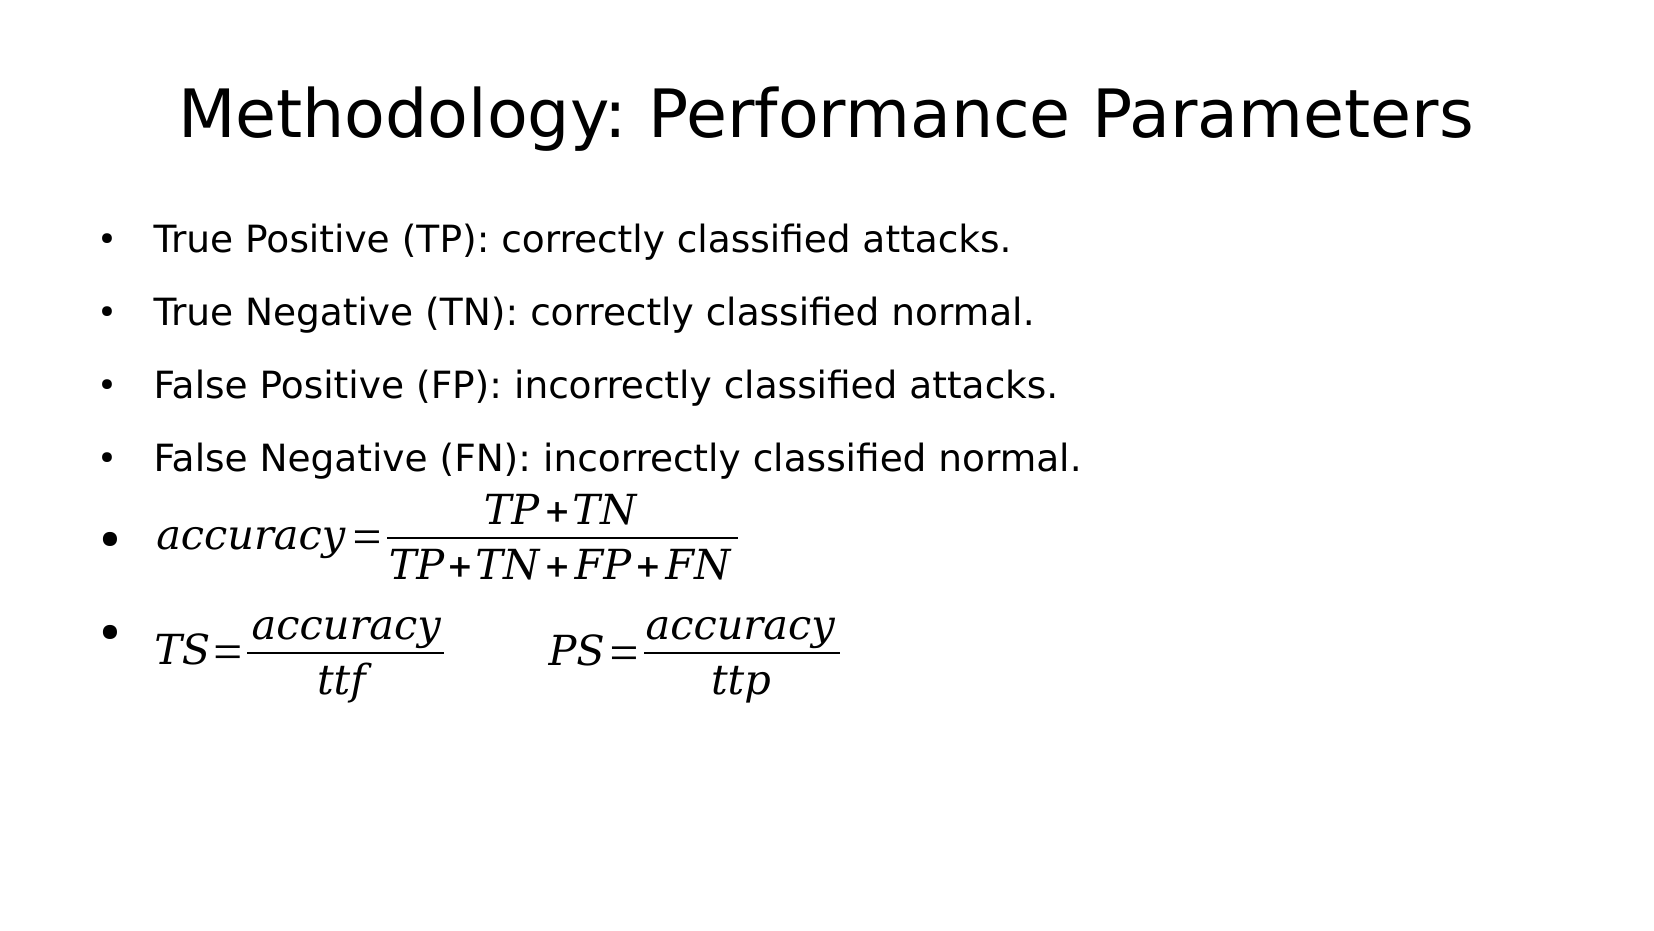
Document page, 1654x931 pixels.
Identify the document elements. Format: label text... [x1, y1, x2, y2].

title Methodology: Performance Parameters [82, 37, 1571, 193]
chart [964, 353, 1084, 413]
chart [150, 486, 745, 589]
list True Positive (TP): correctly classified attacks. True Negative (TN): correctly classified normal. False Positive (FP): incorrectly classified attacks. False Negative (FN): incorrectly classified normal. [82, 217, 1571, 758]
chart [148, 601, 453, 705]
chart [540, 601, 848, 705]
